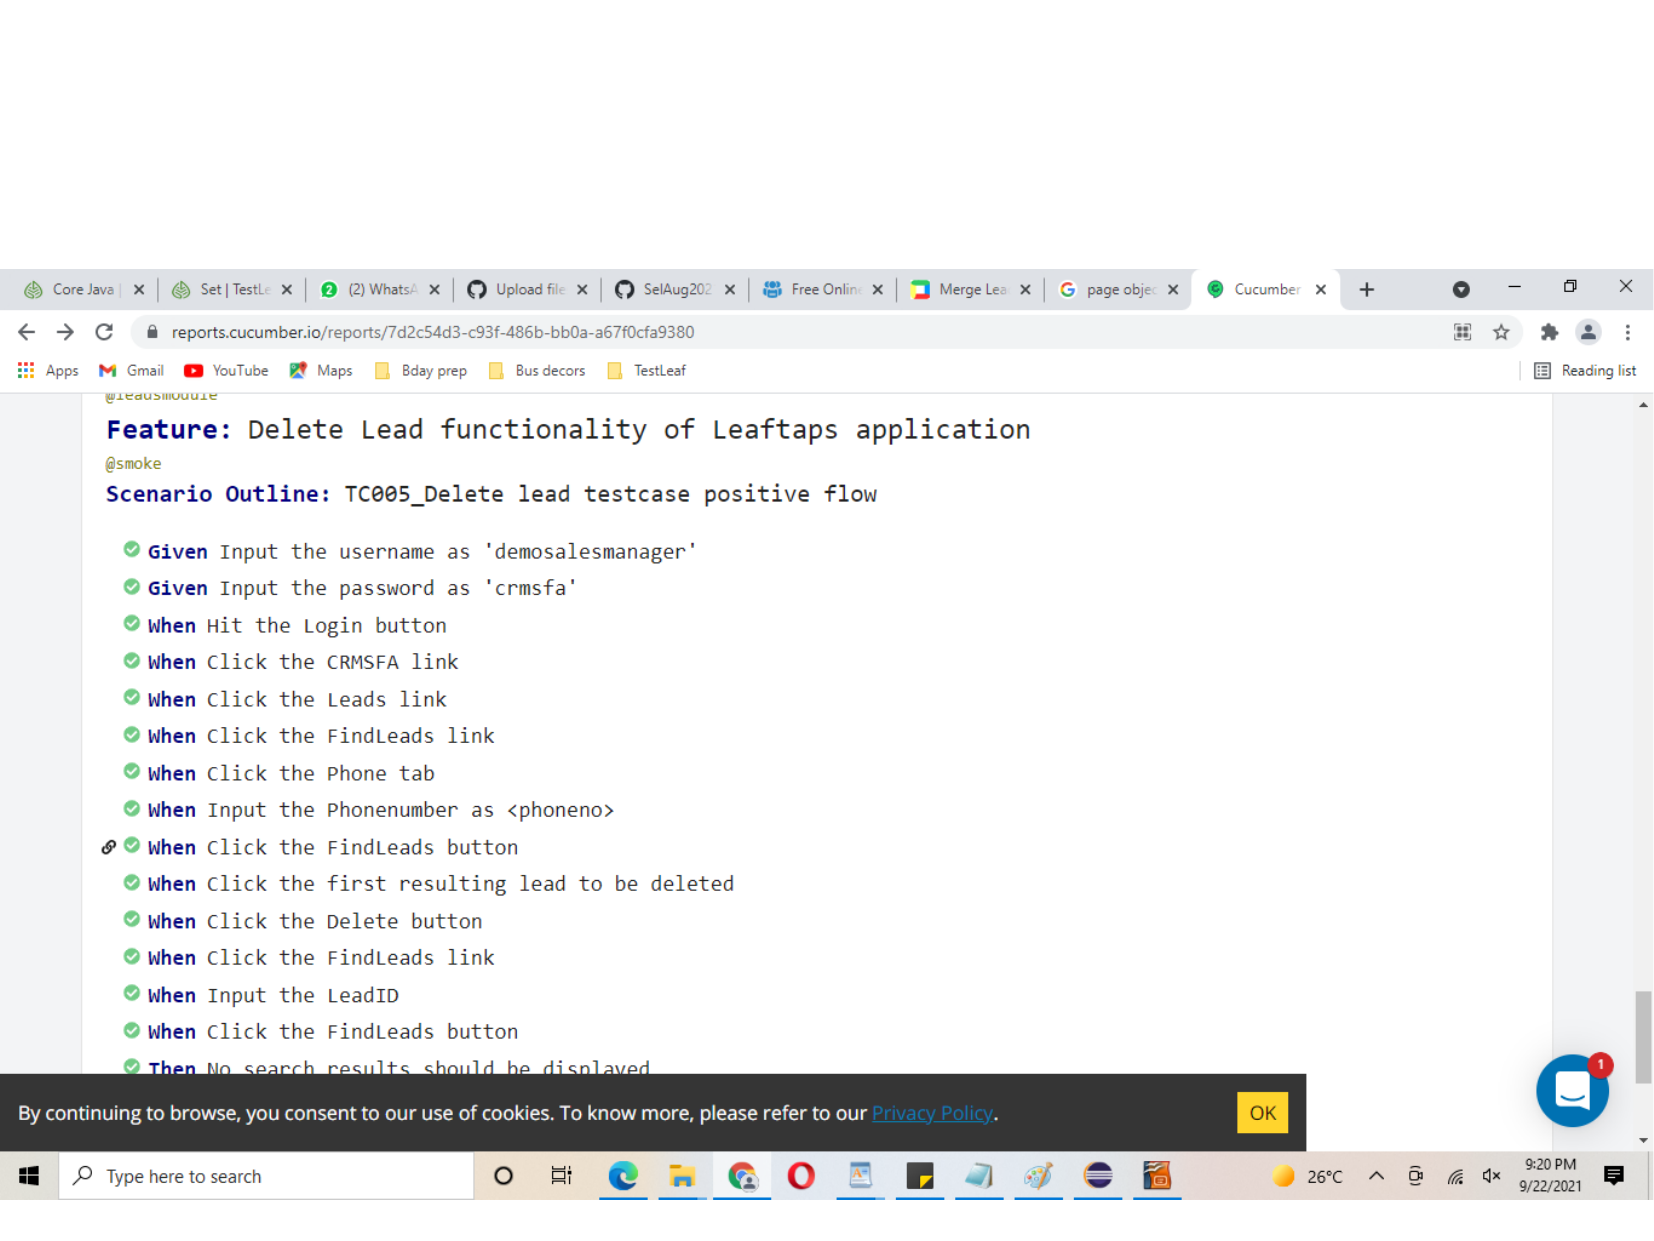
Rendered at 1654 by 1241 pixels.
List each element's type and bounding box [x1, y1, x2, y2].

picture [0, 269, 1654, 1200]
